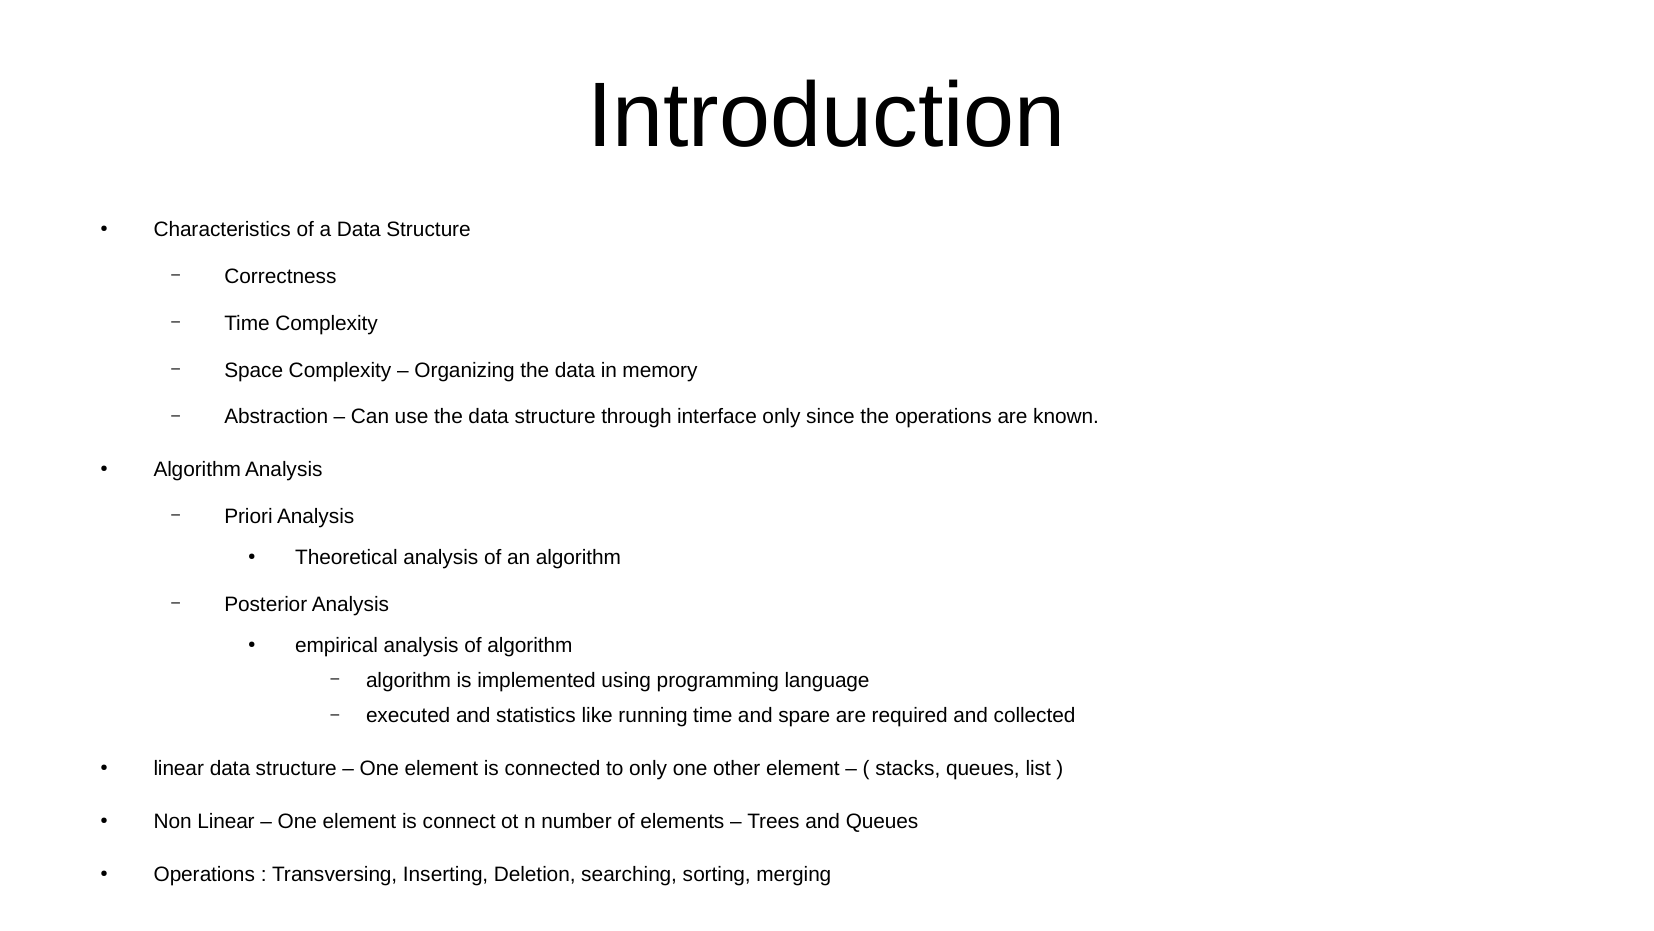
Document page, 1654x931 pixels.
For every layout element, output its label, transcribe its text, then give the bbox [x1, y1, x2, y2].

title Introduction [82, 37, 1571, 193]
list Characteristics of a Data Structure Correctness Time Complexity Space Complexity – Organizing the data in memory Abstraction – Can use the data structure through interface only since the operations are known. Algorithm Analysis Priori Analysis Theoretical analysis of an algorithm Posterior Analysis empirical analysis of algorithm algorithm is implemented using programming language executed and statistics like running time and spare are required and collected linear data structure – One element is connected to only one other element – ( stacks, queues, list ) Non Linear – One element is connect ot n number of elements – Trees and Queues Operations : Transversing, Inserting, Deletion, searching, sorting, merging [82, 217, 1621, 901]
